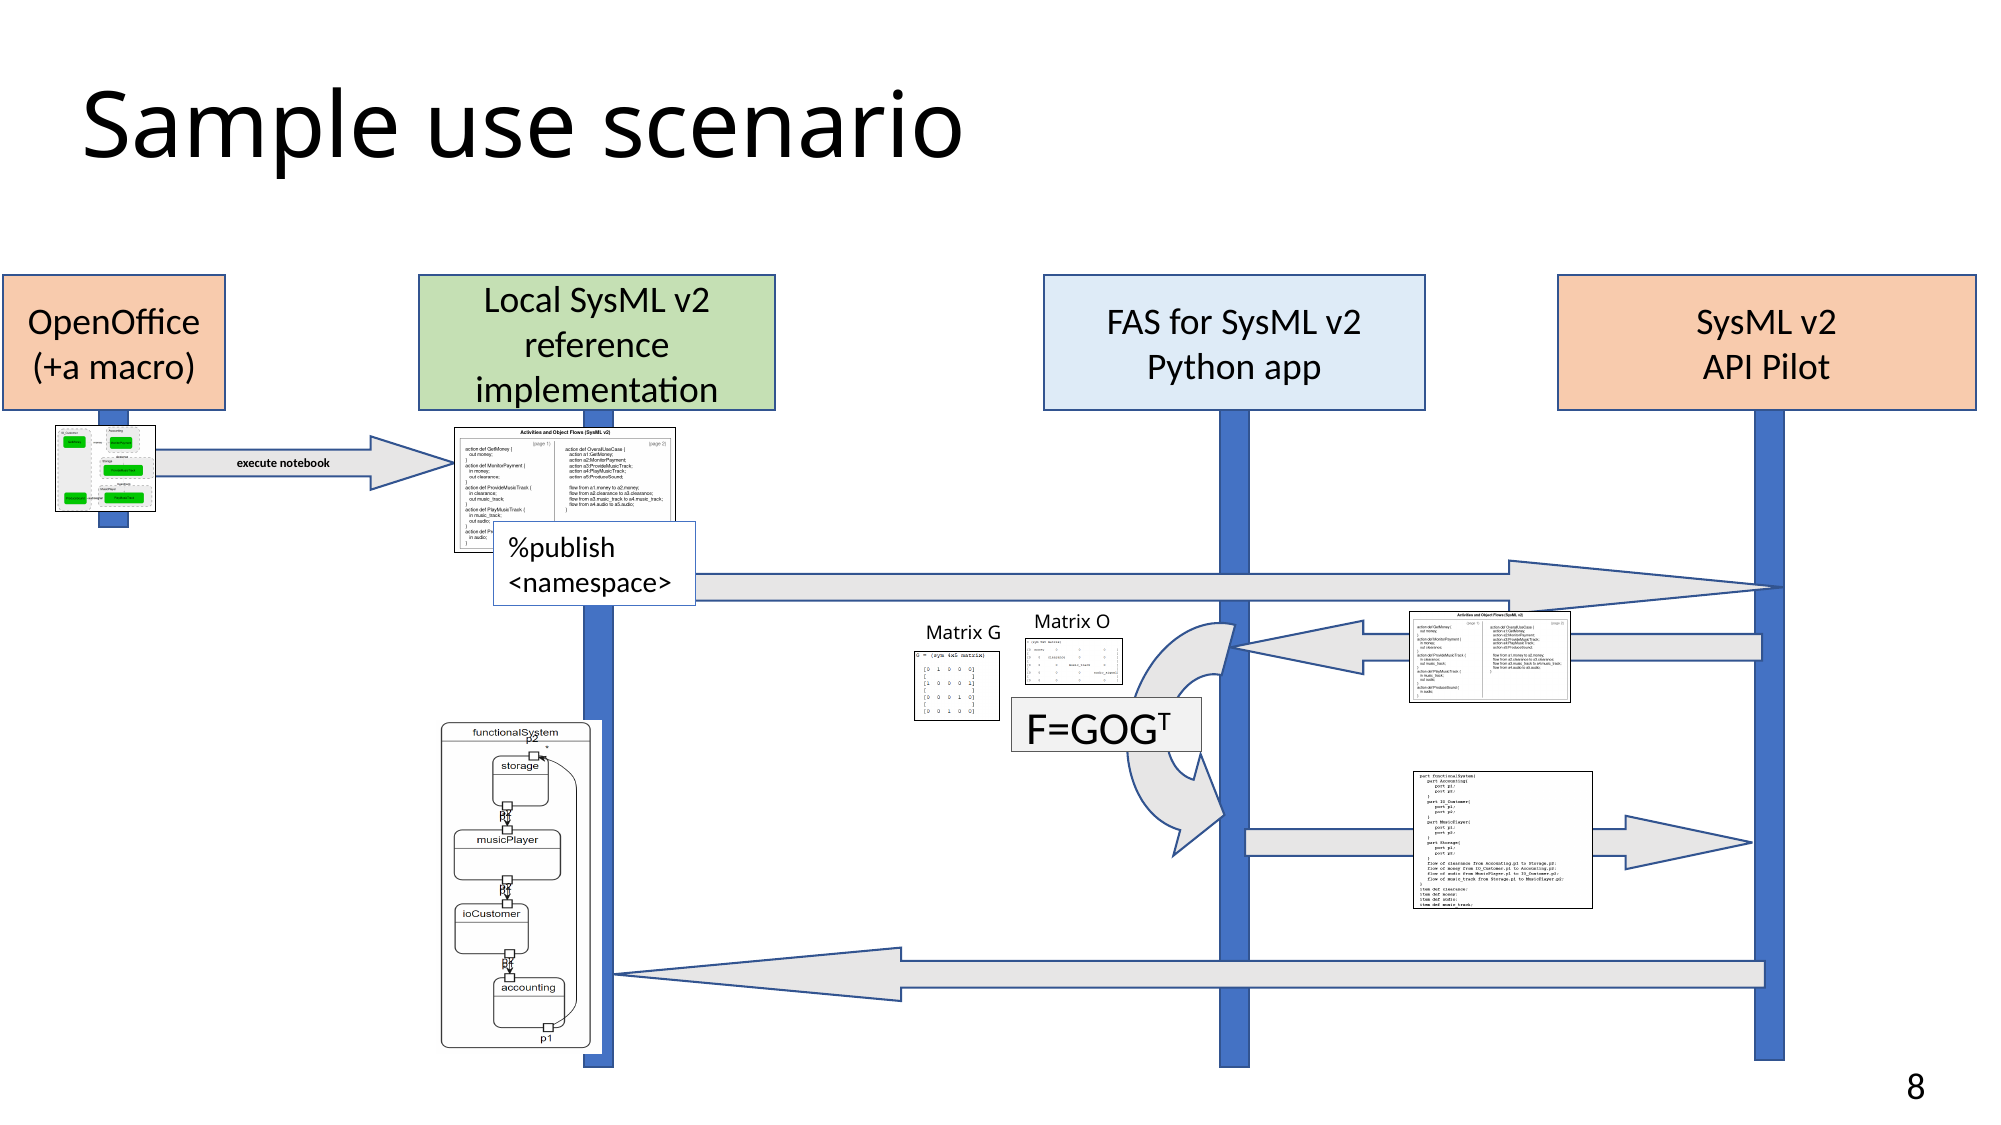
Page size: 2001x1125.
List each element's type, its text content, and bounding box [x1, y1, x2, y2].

text_box [584, 410, 614, 427]
picture [454, 427, 676, 553]
picture [1409, 611, 1571, 703]
text_box Matrix G [911, 613, 1022, 652]
text_box SysML v2 API Pilot [1557, 274, 1976, 410]
picture [55, 425, 156, 512]
picture [1413, 771, 1593, 909]
picture [436, 720, 602, 1054]
list F=GOGT [1011, 697, 1202, 752]
text_box Matrix O [1019, 602, 1126, 640]
text_box [99, 410, 129, 425]
slide_number <number> [1892, 1054, 1922, 1080]
text_box Local SysML v2 reference implementation [418, 274, 776, 410]
picture [1025, 640, 1123, 685]
text_box %publish <namespace> [493, 521, 696, 606]
picture [914, 652, 1000, 721]
text_box OpenOffice (+a macro) [3, 274, 226, 410]
text_box [99, 512, 129, 528]
text_box [584, 410, 1784, 1068]
title Sample use scenario [66, 70, 1796, 162]
text_box FAS for SysML v2 Python app [1043, 274, 1426, 410]
text_box execute notebook [156, 436, 454, 490]
